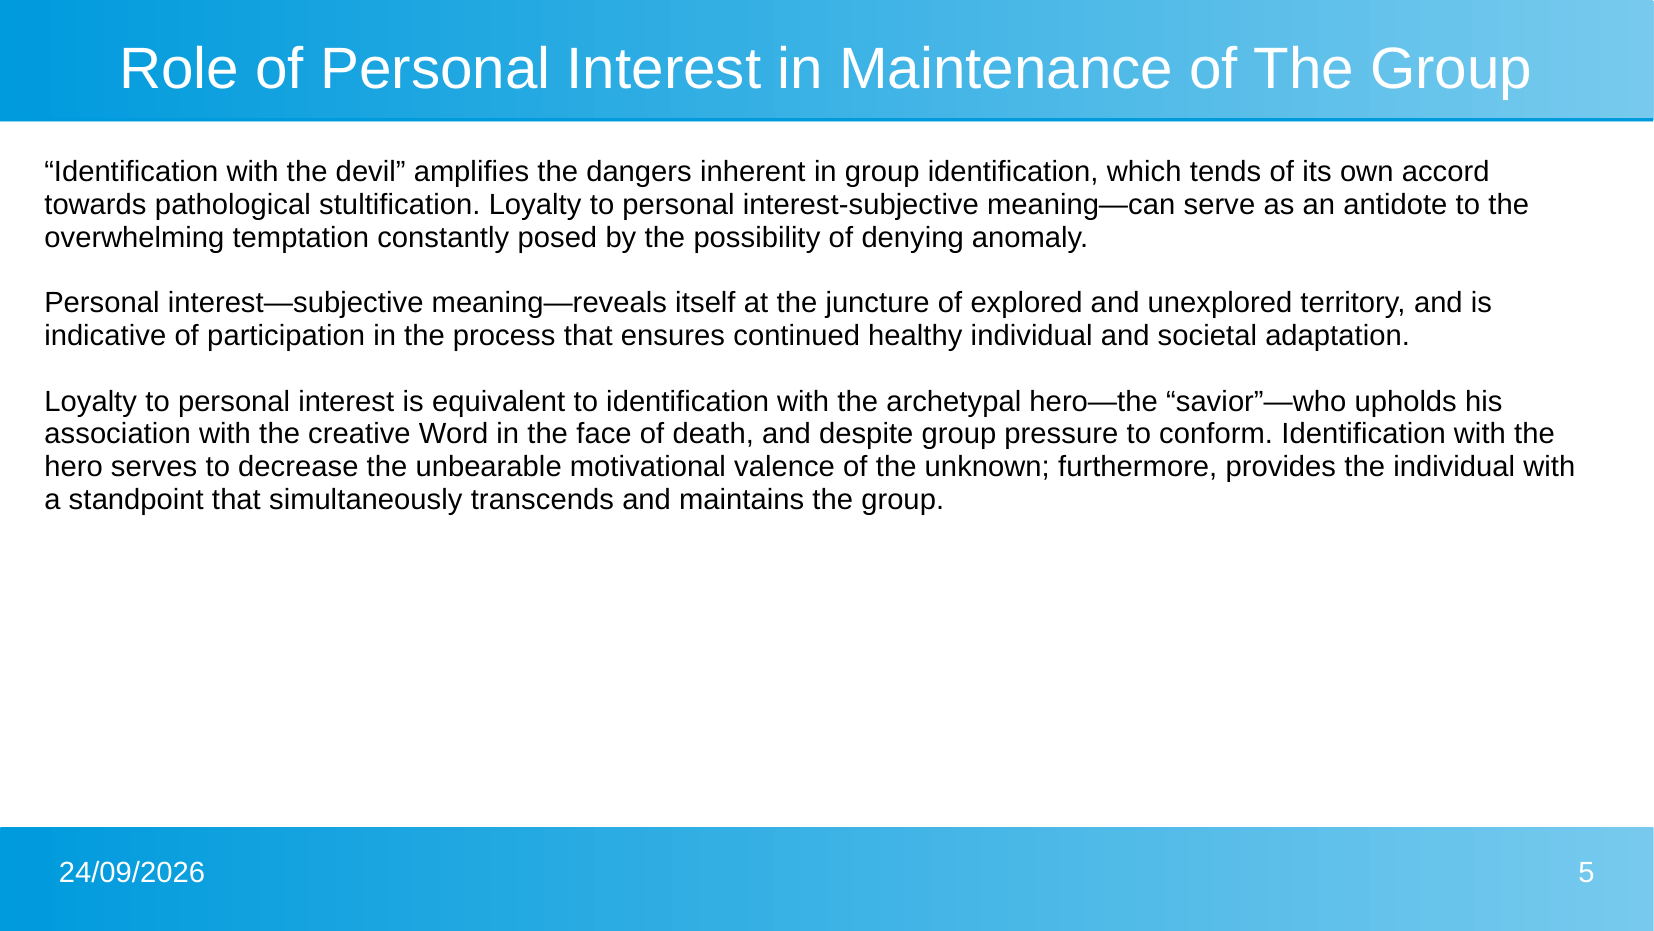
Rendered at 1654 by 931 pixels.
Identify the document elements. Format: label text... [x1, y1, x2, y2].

title Role of Personal Interest in Maintenance of The Group [59, 29, 1595, 108]
text_box “Identification with the devil” amplifies the dangers inherent in group identification, which tends of its own accord towards pathological stultification. Loyalty to personal interest-subjective meaning—can serve as an antidote to the overwhelming temptation constantly posed by the possibility of denying anomaly. Personal interest—subjective meaning—reveals itself at the juncture of explored and unexplored territory, and is indicative of participation in the process that ensures continued healthy individual and societal adaptation. Loyalty to personal interest is equivalent to identification with the archetypal hero—the “savior”—who upholds his association with the creative Word in the face of death, and despite group pressure to conform. Identification with the hero serves to decrease the unbearable motivational valence of the unknown; furthermore, provides the individual with a standpoint that simultaneously transcends and maintains the group. [29, 147, 1595, 523]
